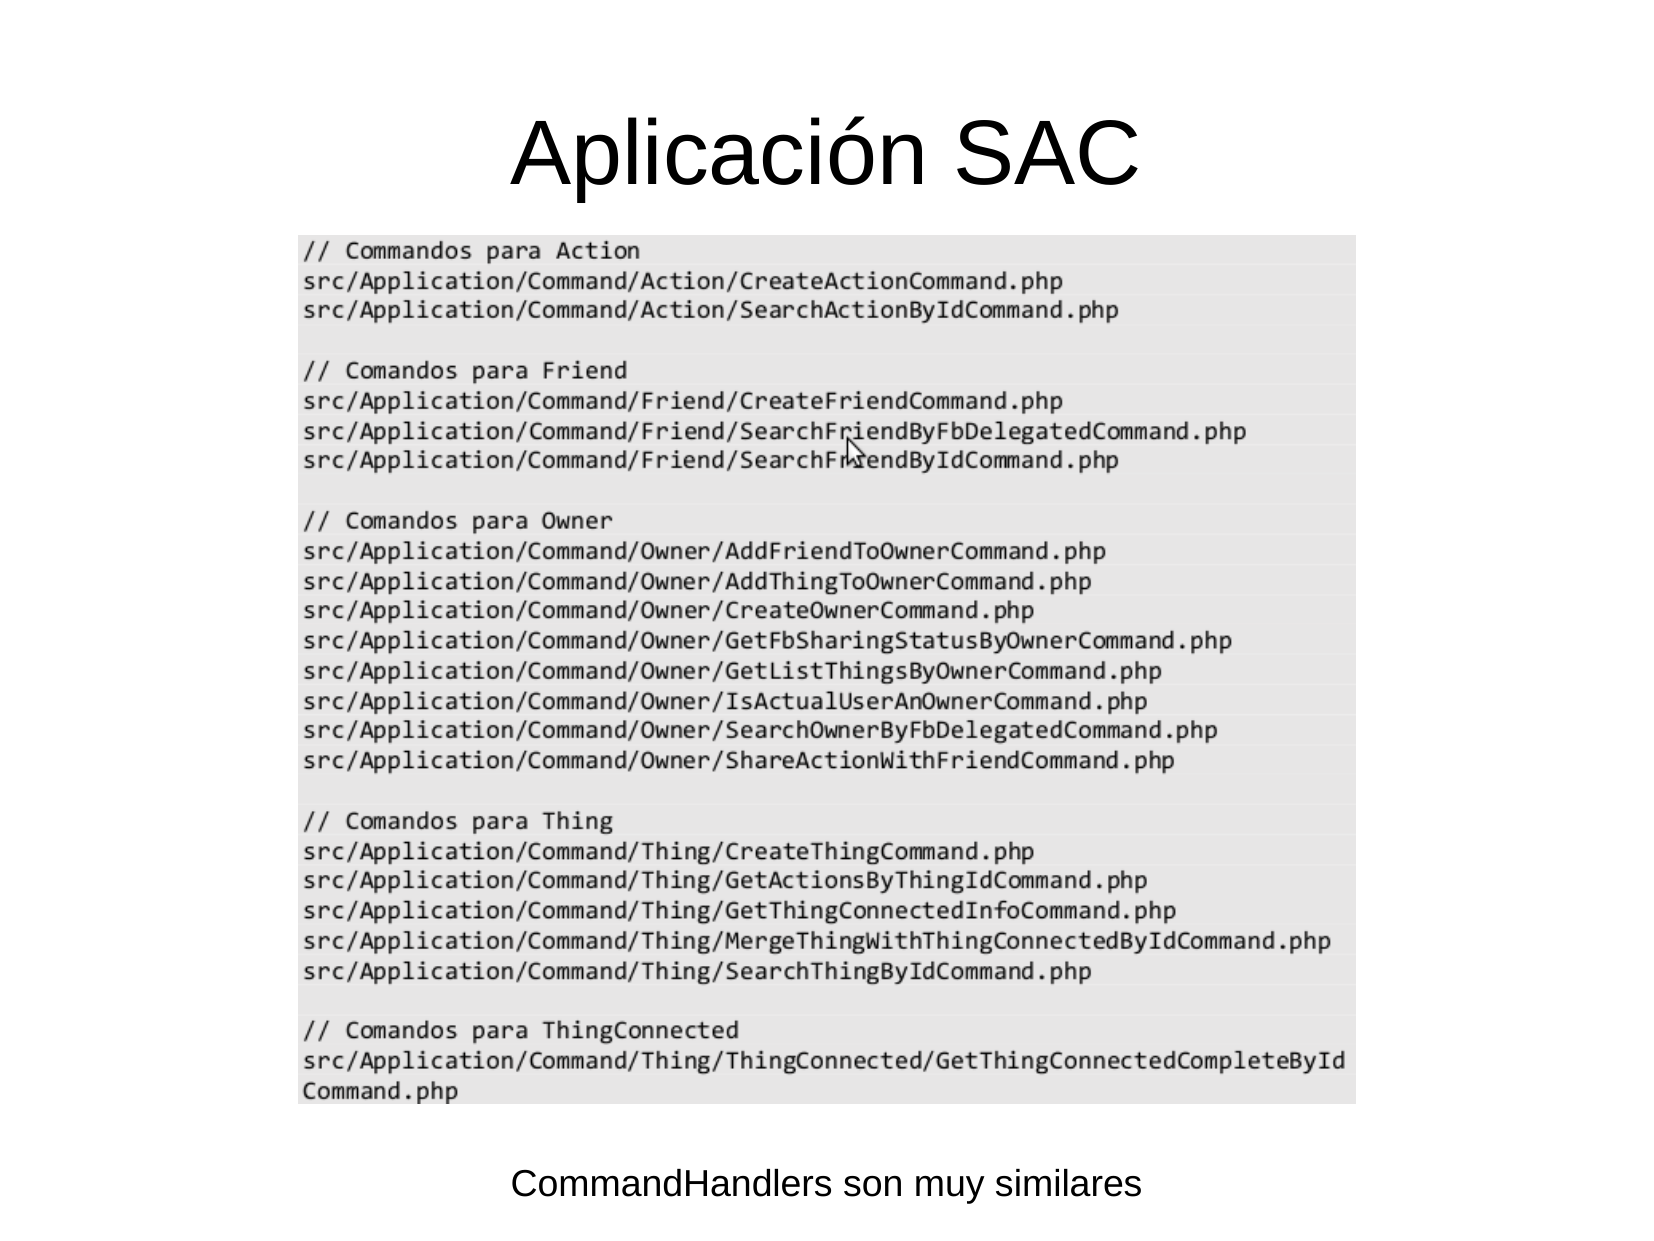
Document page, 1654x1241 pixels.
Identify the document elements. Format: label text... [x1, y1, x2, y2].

title Aplicación SAC [82, 49, 1571, 257]
text_box CommandHandlers son muy similares [495, 1155, 1158, 1212]
picture [298, 235, 1356, 1104]
